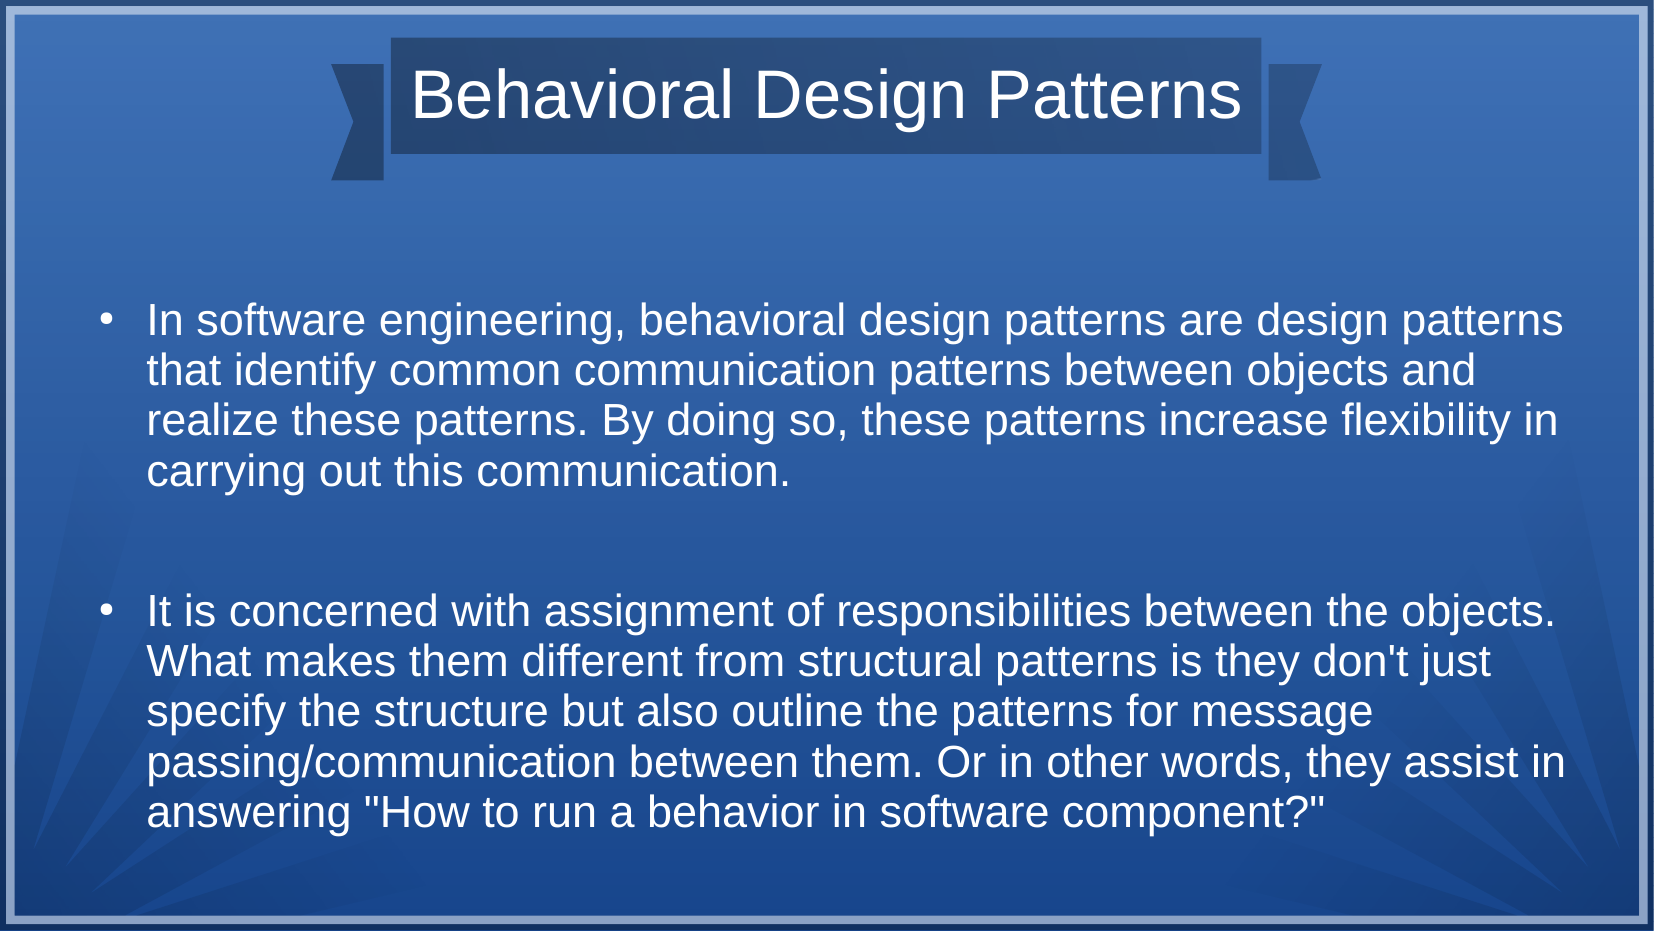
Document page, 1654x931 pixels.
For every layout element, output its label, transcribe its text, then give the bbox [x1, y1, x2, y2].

list In software engineering, behavioral design patterns are design patterns that identify common communication patterns between objects and realize these patterns. By doing so, these patterns increase flexibility in carrying out this communication. It is concerned with assignment of responsibilities between the objects. What makes them different from structural patterns is they don't just specify the structure but also outline the patterns for message passing/communication between them. Or in other words, they assist in answering "How to run a behavior in software component?" [82, 224, 1571, 848]
title Behavioral Design Patterns [389, 35, 1264, 154]
